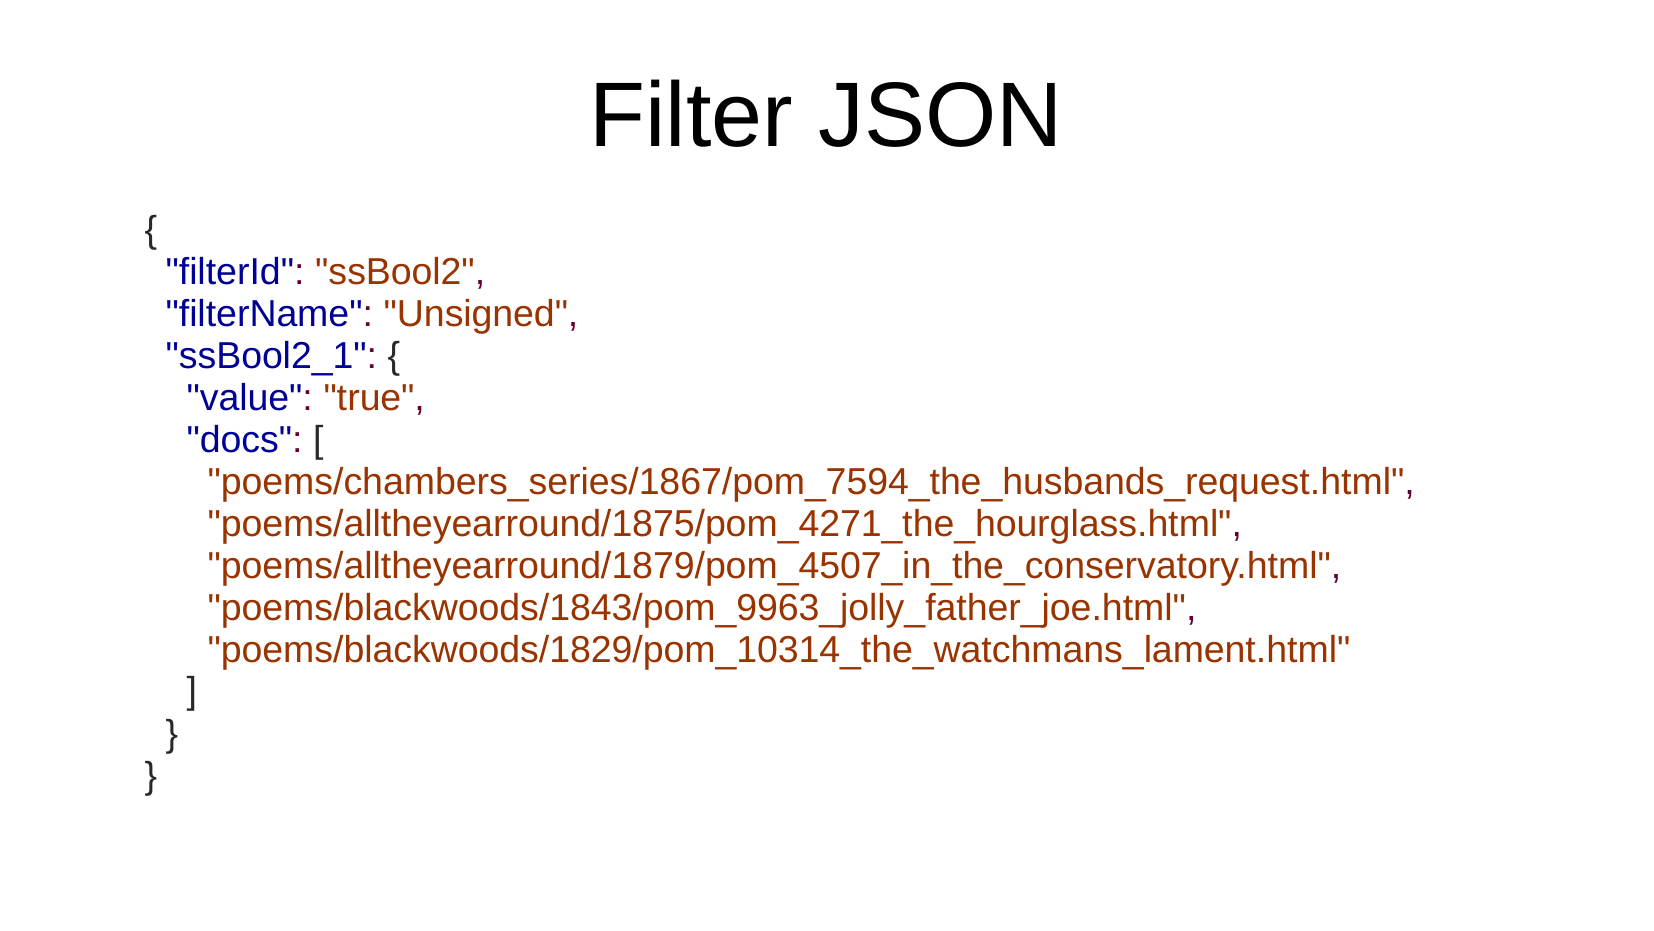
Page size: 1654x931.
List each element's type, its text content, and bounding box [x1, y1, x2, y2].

text_box { "filterId": "ssBool2", "filterName": "Unsigned", "ssBool2_1": { "value": "true", "docs": [ "poems/chambers_series/1867/pom_7594_the_husbands_request.html", "poems/alltheyearround/1875/pom_4271_the_hourglass.html", "poems/alltheyearround/1879/pom_4507_in_the_conservatory.html", "poems/blackwoods/1843/pom_9963_jolly_father_joe.html", "poems/blackwoods/1829/pom_10314_the_watchmans_lament.html" ] } } [129, 200, 1571, 804]
title Filter JSON [82, 37, 1571, 193]
